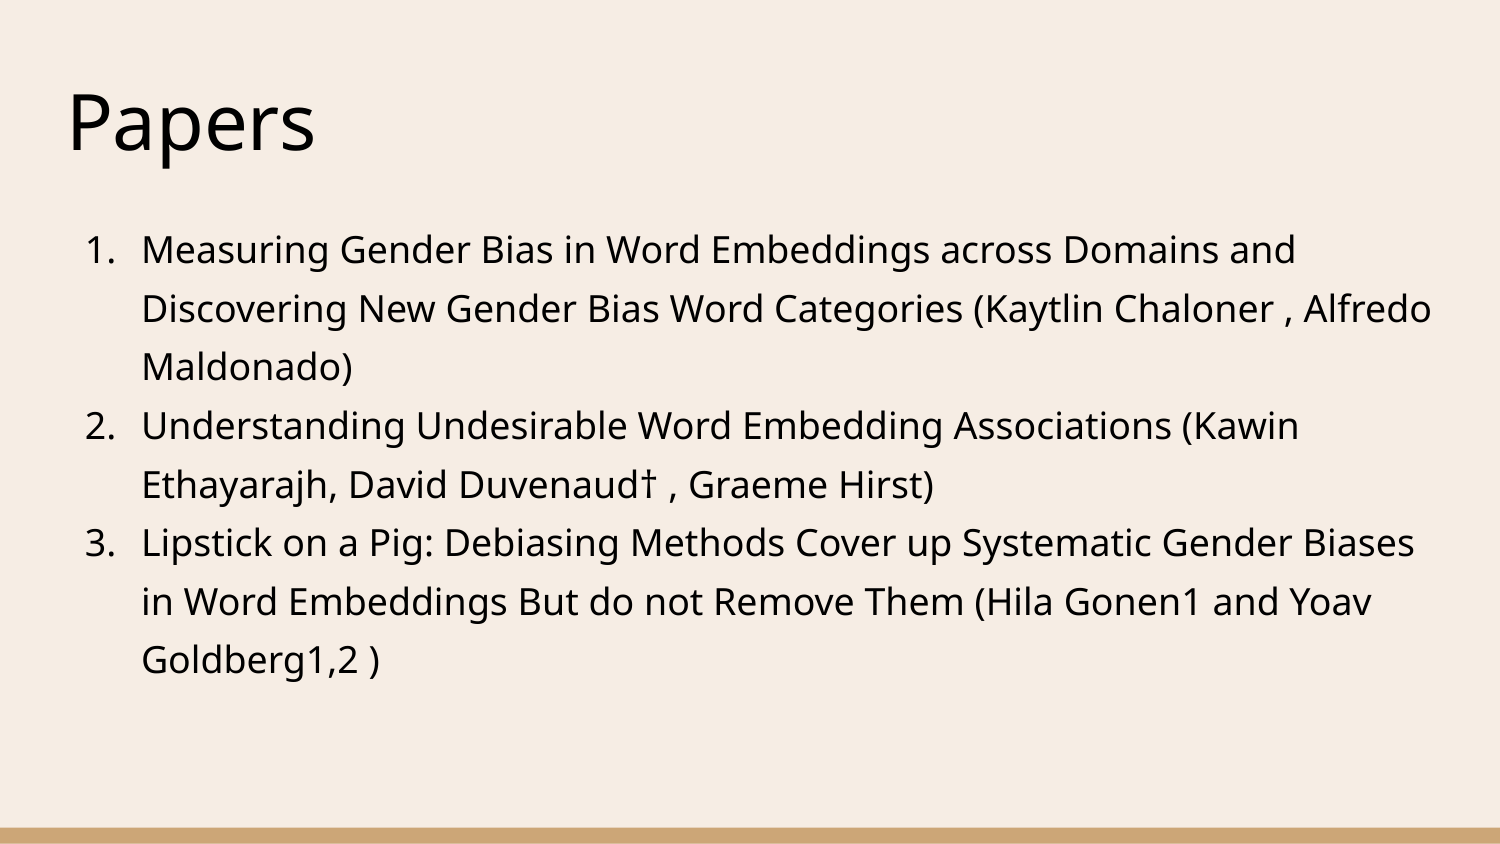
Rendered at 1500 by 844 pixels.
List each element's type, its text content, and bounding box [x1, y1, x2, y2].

list Measuring Gender Bias in Word Embeddings across Domains and Discovering New Gender Bias Word Categories (Kaytlin Chaloner , Alfredo Maldonado) Understanding Undesirable Word Embedding Associations (Kawin Ethayarajh, David Duvenaud† , Graeme Hirst) Lipstick on a Pig: Debiasing Methods Cover up Systematic Gender Biases in Word Embeddings But do not Remove Them (Hila Gonen1 and Yoav Goldberg1,2 ) [51, 200, 1449, 752]
title Papers [51, 51, 1449, 189]
